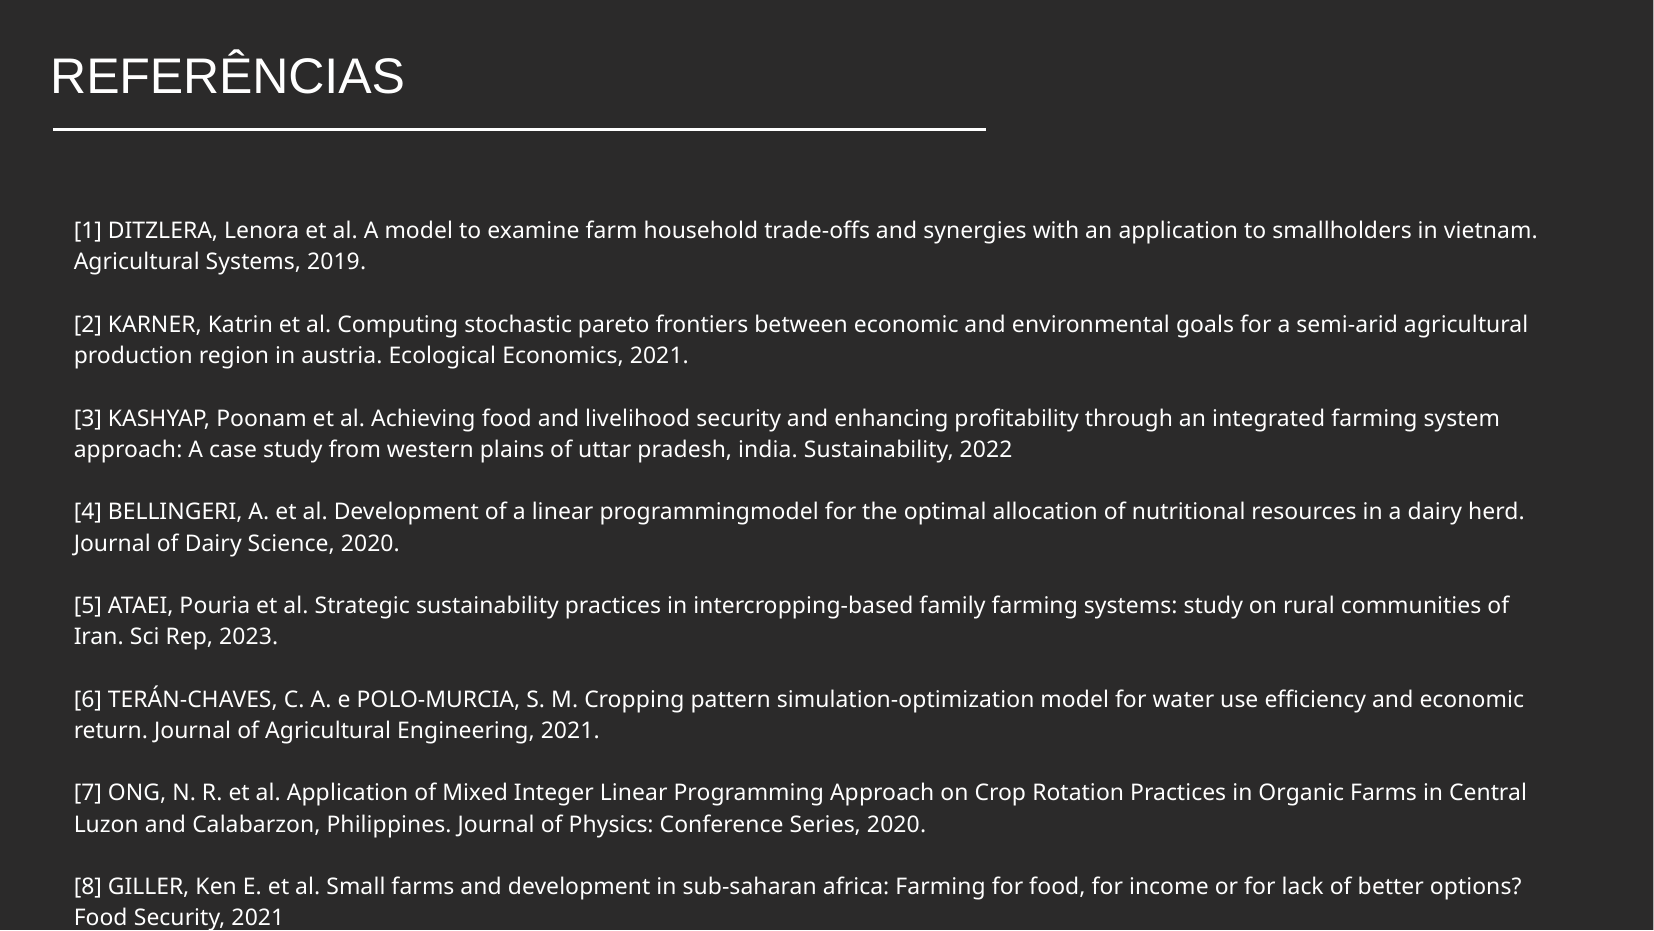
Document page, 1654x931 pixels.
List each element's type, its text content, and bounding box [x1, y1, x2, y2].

text_box [1] DITZLERA, Lenora et al. A model to examine farm household trade-offs and synergies with an application to smallholders in vietnam. Agricultural Systems, 2019. [2] KARNER, Katrin et al. Computing stochastic pareto frontiers between economic and environmental goals for a semi-arid agricultural production region in austria. Ecological Economics, 2021. [3] KASHYAP, Poonam et al. Achieving food and livelihood security and enhancing profitability through an integrated farming system approach: A case study from western plains of uttar pradesh, india. Sustainability, 2022 [4] BELLINGERI, A. et al. Development of a linear programmingmodel for the optimal allocation of nutritional resources in a dairy herd. Journal of Dairy Science, 2020. [5] ATAEI, Pouria et al. Strategic sustainability practices in intercropping-based family farming systems: study on rural communities of Iran. Sci Rep, 2023. [6] TERÁN-CHAVES, C. A. e POLO-MURCIA, S. M. Cropping pattern simulation-optimization model for water use efficiency and economic return. Journal of Agricultural Engineering, 2021. [7] ONG, N. R. et al. Application of Mixed Integer Linear Programming Approach on Crop Rotation Practices in Organic Farms in Central Luzon and Calabarzon, Philippines. Journal of Physics: Conference Series, 2020. [8] GILLER, Ken E. et al. Small farms and development in sub-saharan africa: Farming for food, for income or for lack of better options? Food Security, 2021 [59, 206, 1565, 860]
text_box REFERÊNCIAS [35, 41, 1016, 125]
